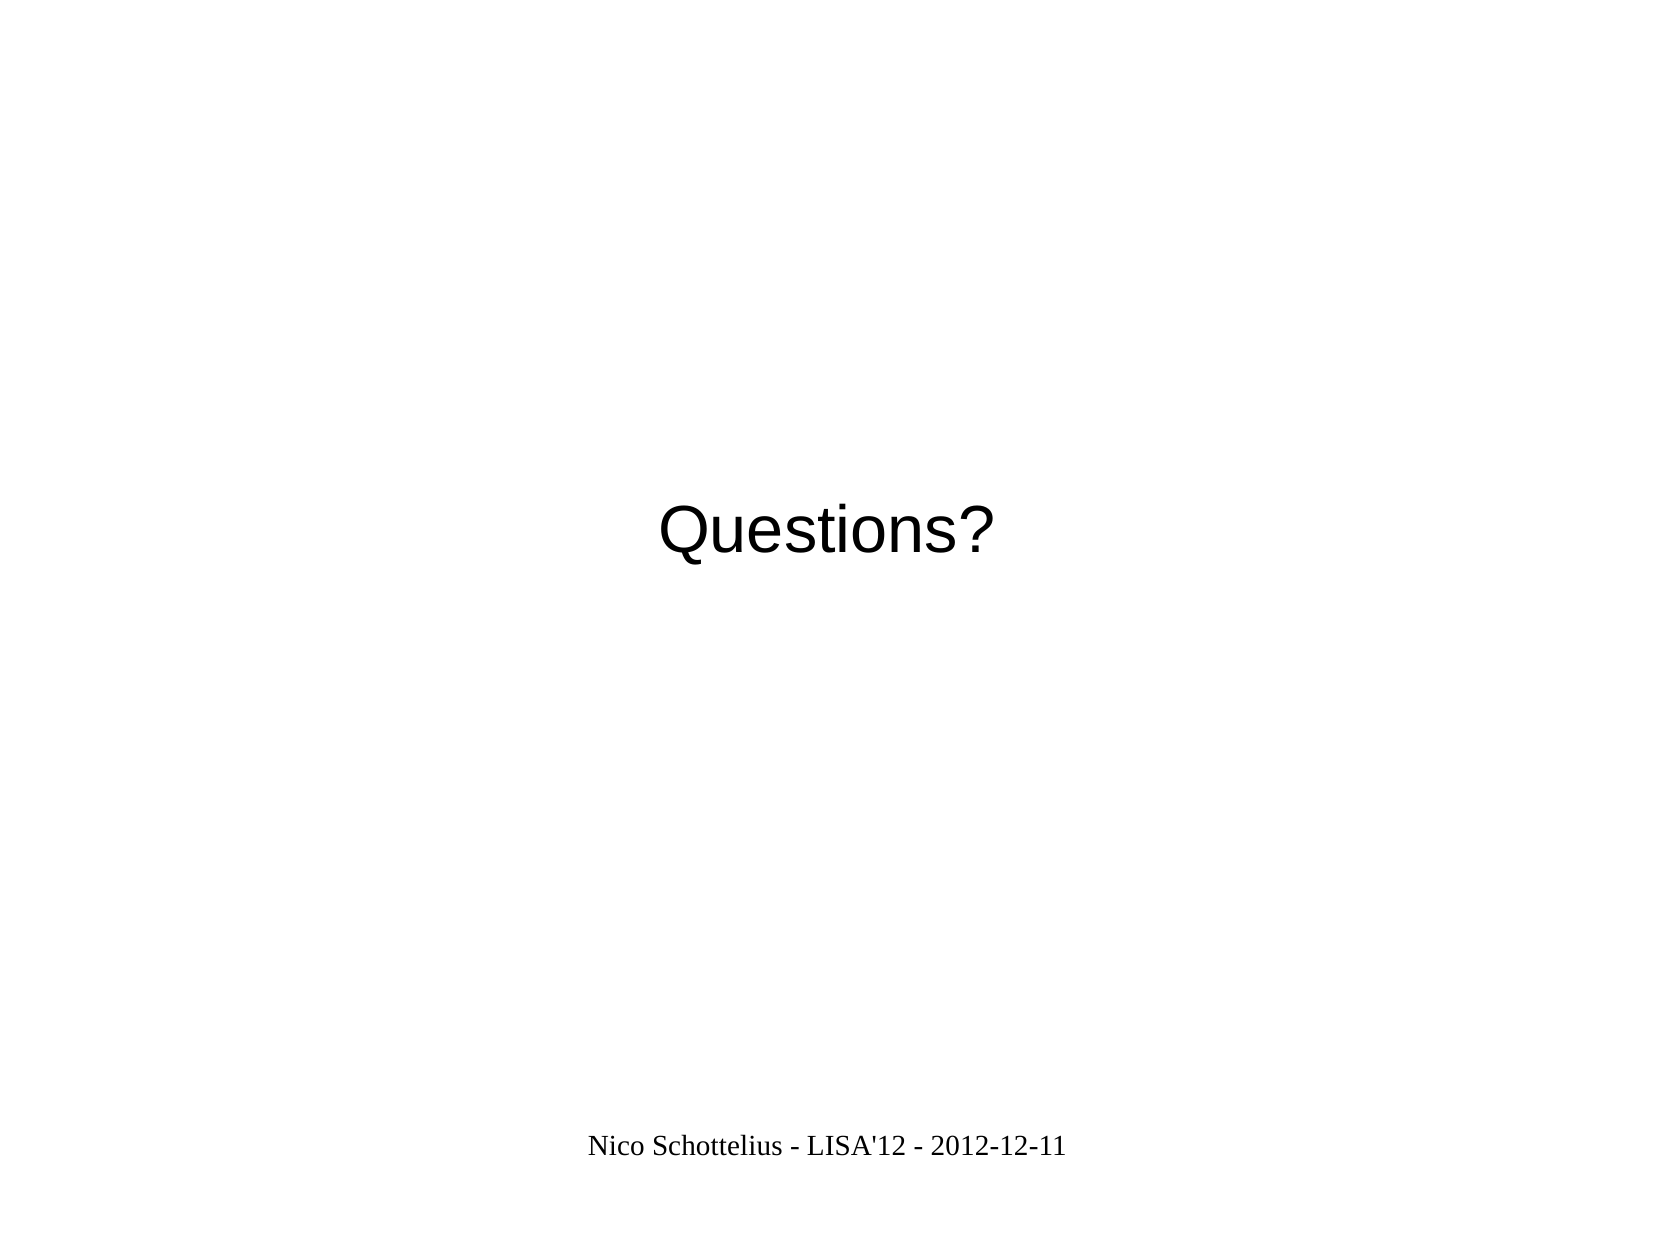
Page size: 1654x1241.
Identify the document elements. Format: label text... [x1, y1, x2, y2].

subtitle Questions? [82, 49, 1571, 1010]
